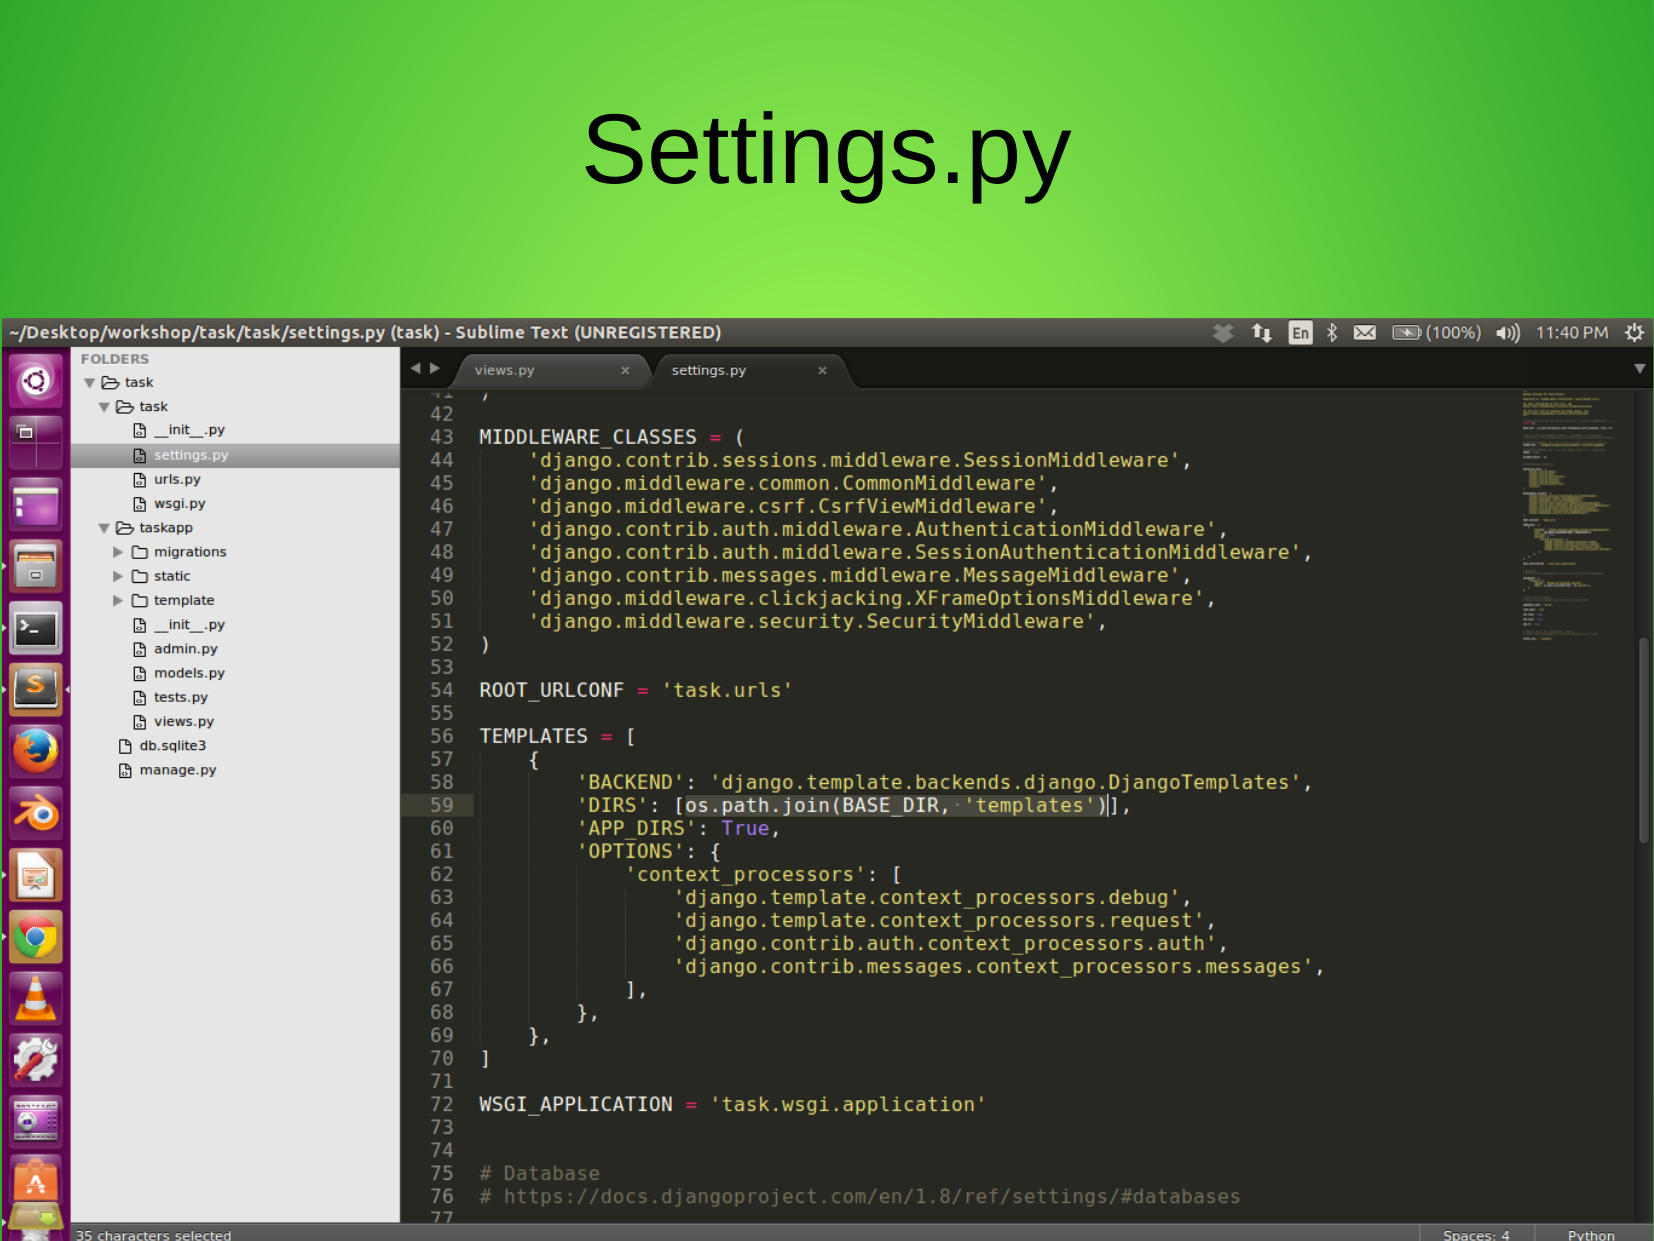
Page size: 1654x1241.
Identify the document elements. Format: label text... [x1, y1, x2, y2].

title Settings.py [82, 47, 1571, 252]
picture [2, 318, 1654, 1241]
